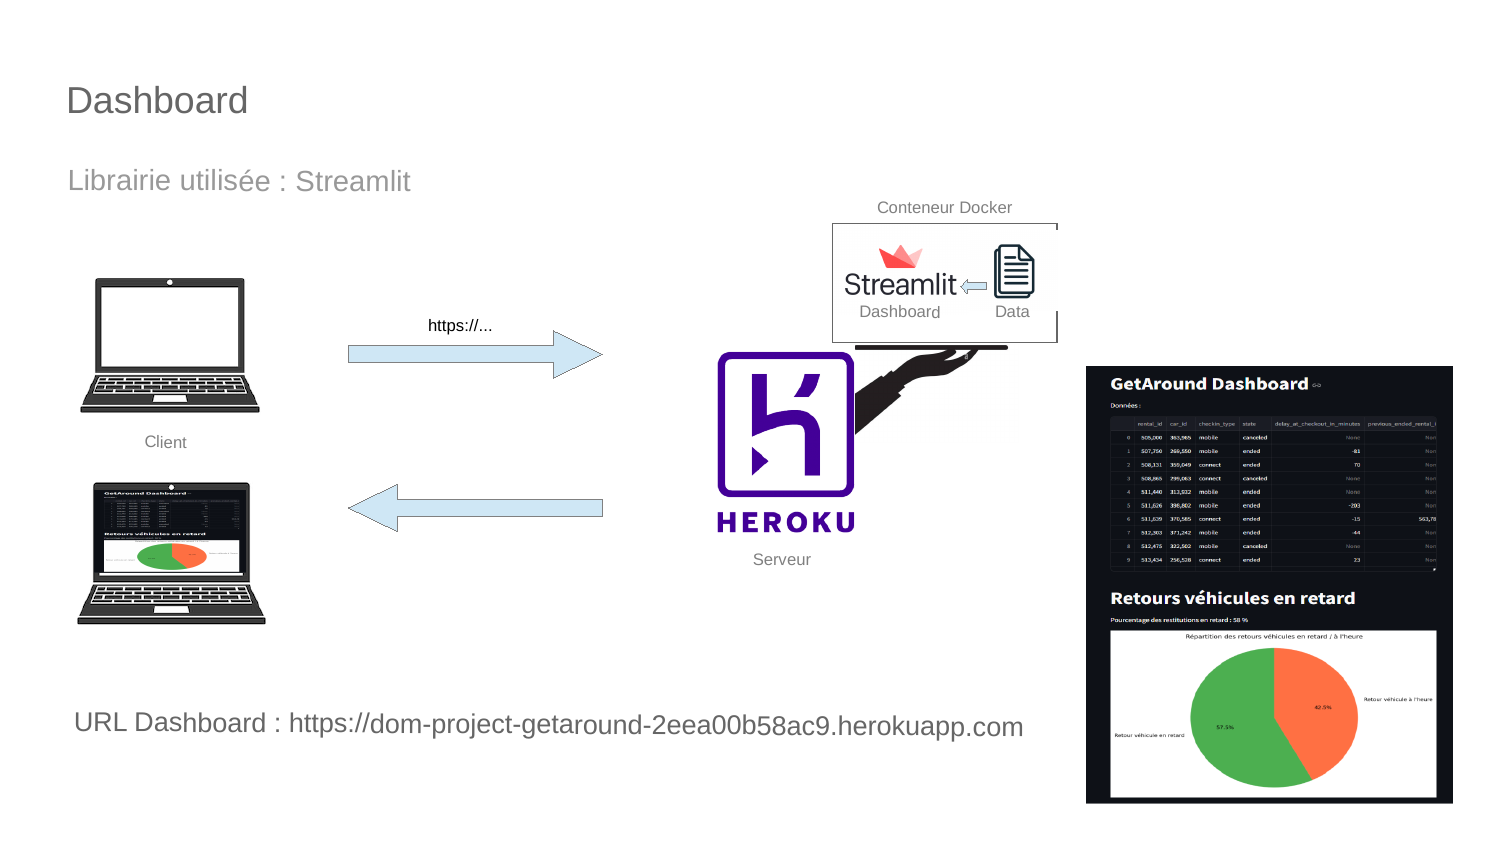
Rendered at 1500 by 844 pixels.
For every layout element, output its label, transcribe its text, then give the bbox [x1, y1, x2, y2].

picture [1086, 366, 1453, 804]
title Dashboard [51, 61, 296, 130]
text_box [960, 279, 987, 294]
list Conteneur Docker [862, 188, 1034, 227]
list Dashboard [844, 293, 963, 331]
list Serveur [738, 541, 833, 579]
list Client [129, 423, 213, 461]
list URL Dashboard : https://dom-project-getaround-2eea00b58ac9.herokuapp.com [59, 696, 1064, 771]
text_box [348, 330, 603, 379]
list Data [980, 293, 1046, 331]
list https://... [413, 307, 520, 345]
text_box [348, 484, 603, 532]
list Librairie utilisée : Streamlit [52, 153, 521, 225]
picture [11, 223, 331, 681]
picture [649, 223, 1058, 597]
